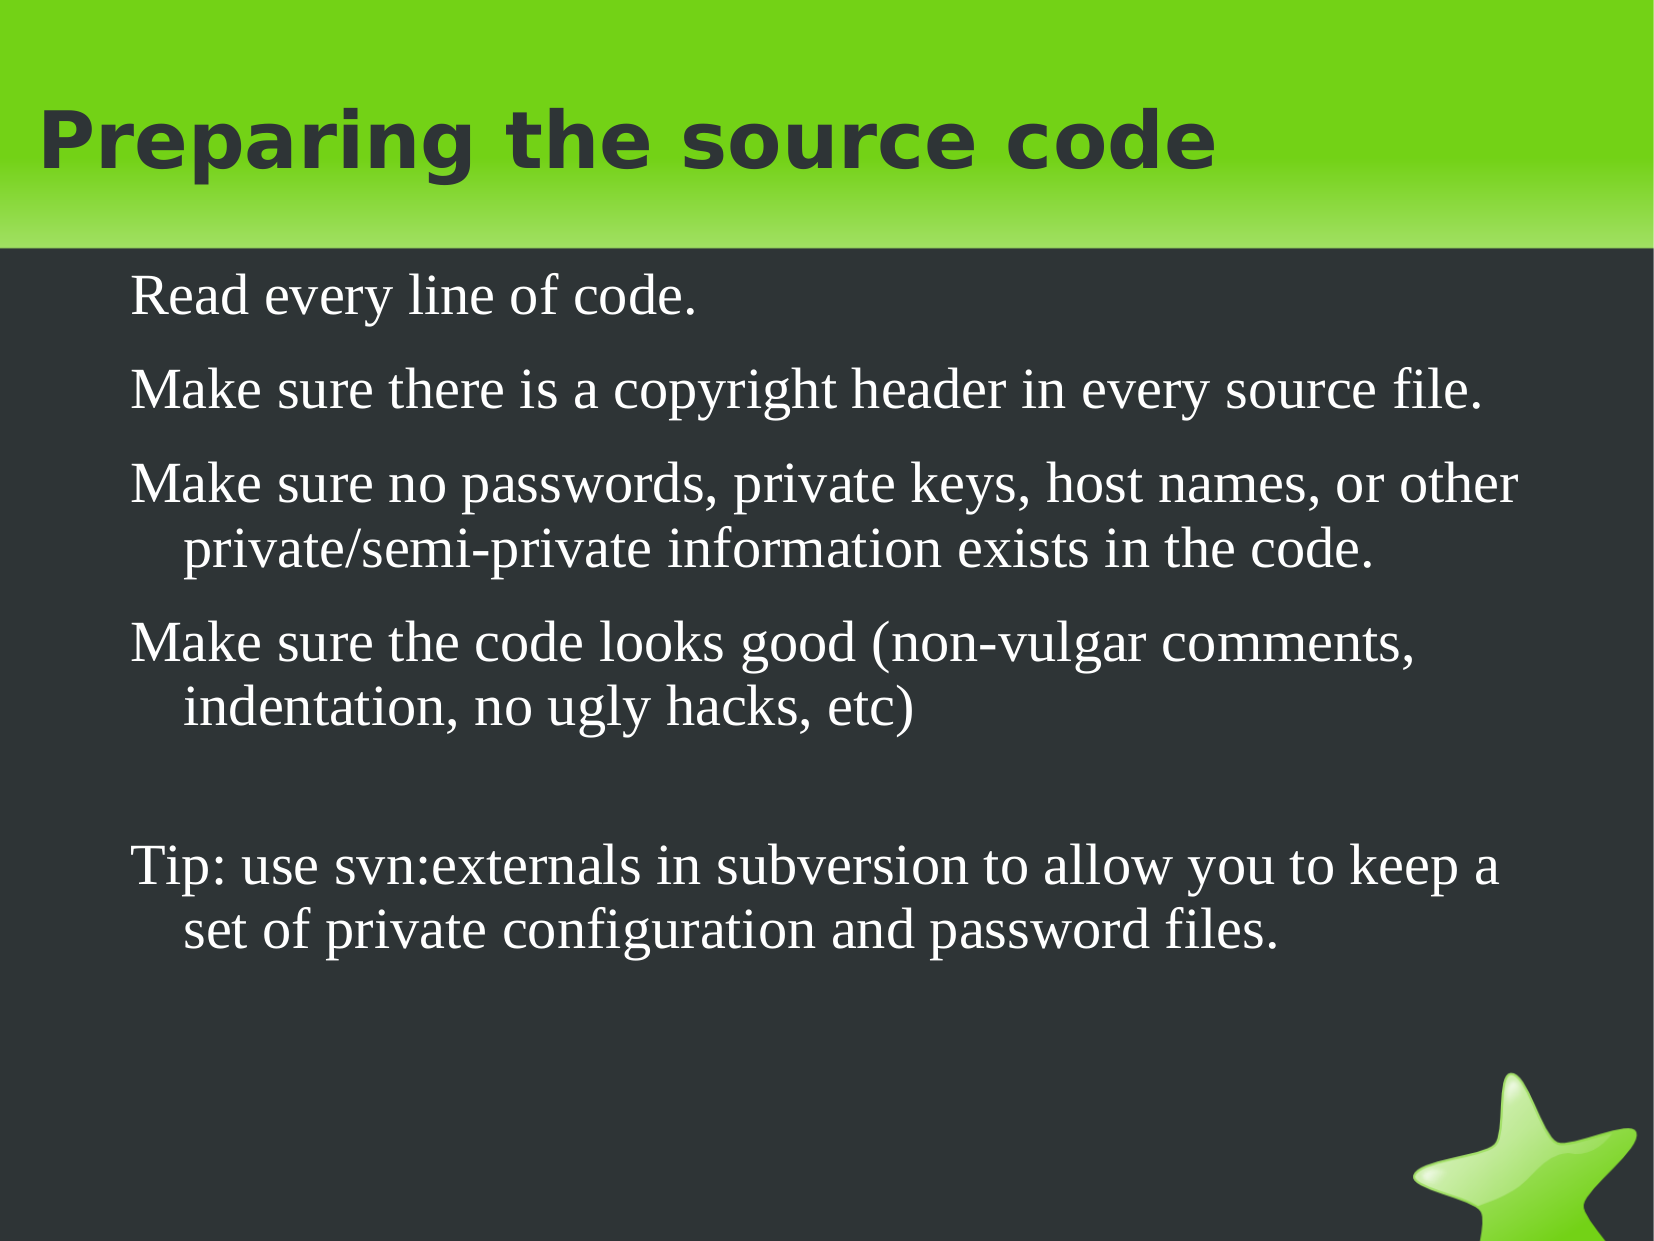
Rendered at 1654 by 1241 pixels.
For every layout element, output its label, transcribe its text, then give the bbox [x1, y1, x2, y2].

title Preparing the source code [37, 37, 1654, 245]
picture [0, 0, 1654, 1241]
list Read every line of code. Make sure there is a copyright header in every source file. Make sure no passwords, private keys, host names, or other private/semi-private information exists in the code. Make sure the code looks good (non-vulgar comments, indentation, no ugly hacks, etc) Tip: use svn:externals in subversion to allow you to keep a set of private configuration and password files. [112, 262, 1552, 1201]
